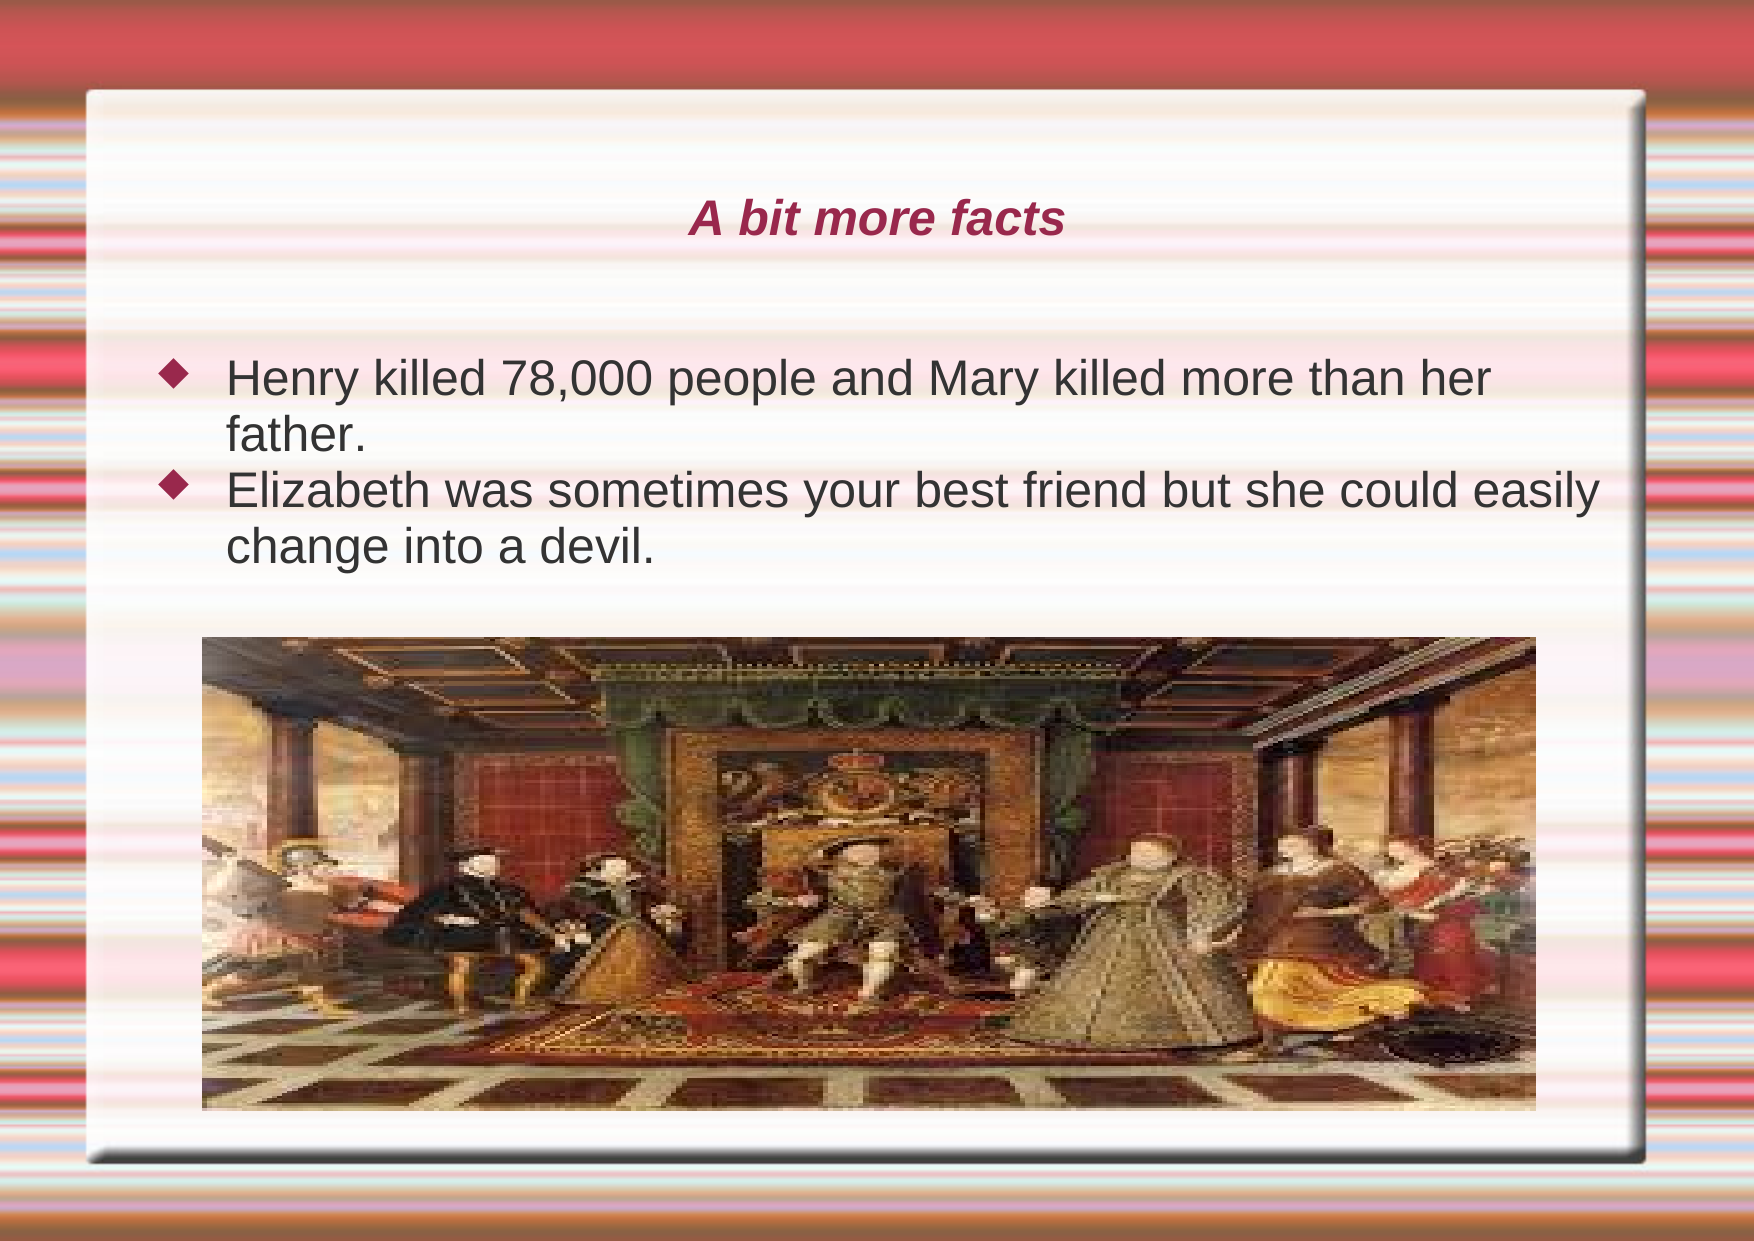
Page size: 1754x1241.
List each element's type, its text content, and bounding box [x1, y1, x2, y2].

title A bit more facts [128, 114, 1627, 322]
picture [0, 0, 1754, 1241]
list Henry killed 78,000 people and Mary killed more than her father. Elizabeth was sometimes your best friend but she could easily change into a devil. [143, 350, 1608, 1132]
